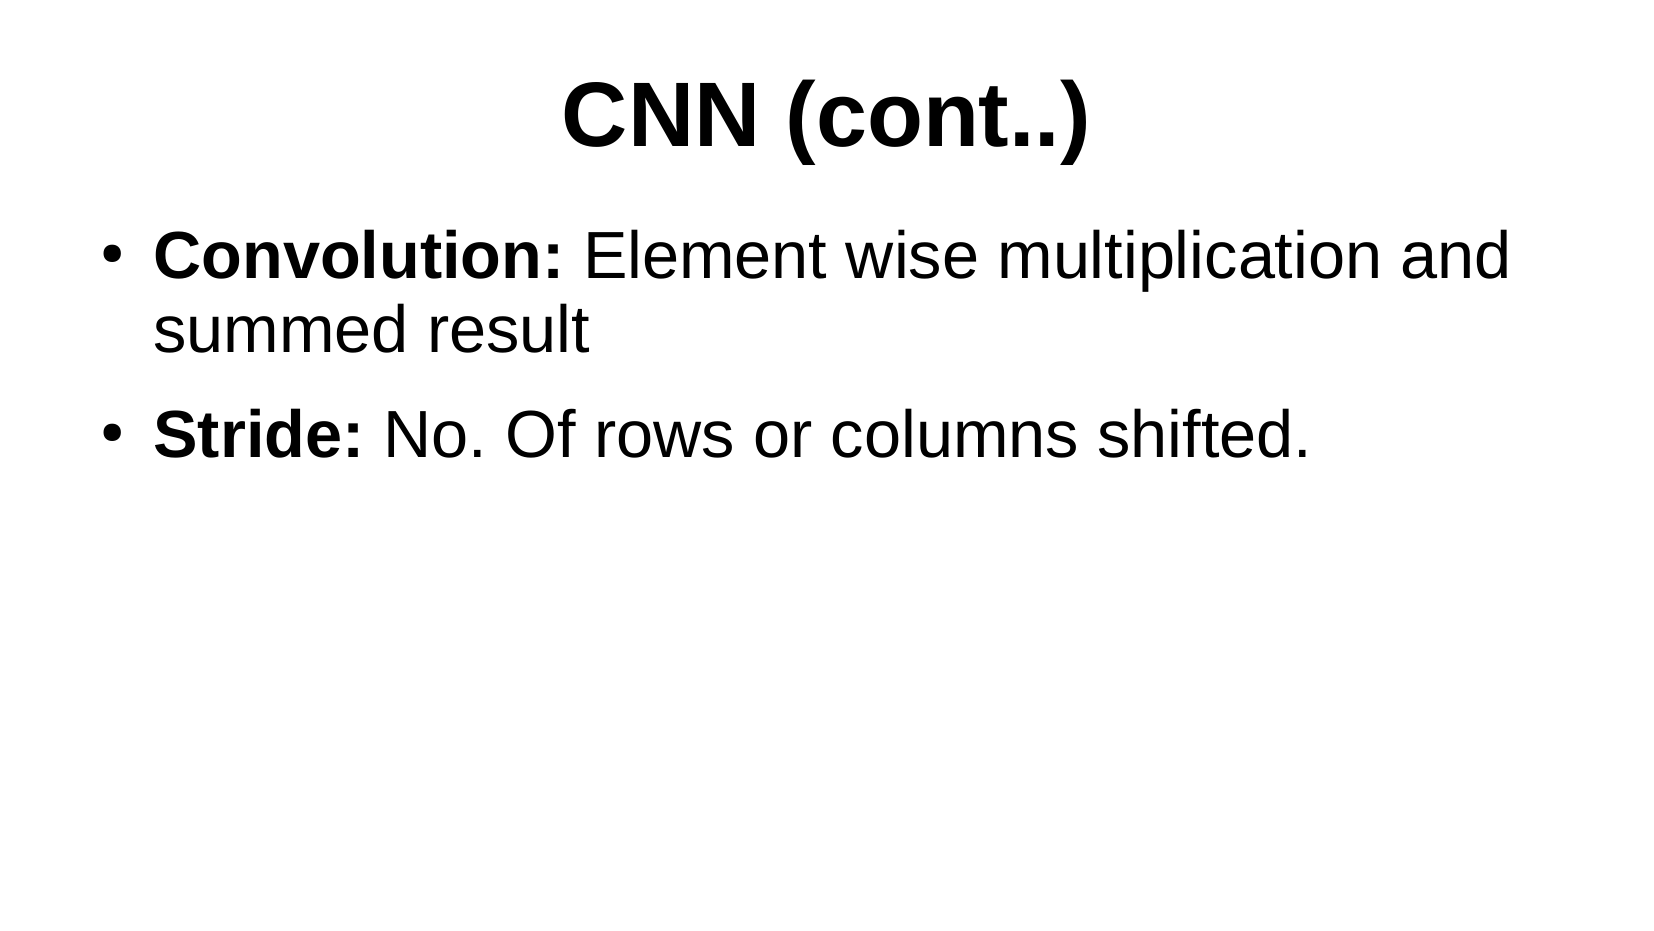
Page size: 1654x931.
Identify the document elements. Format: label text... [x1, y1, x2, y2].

list Convolution: Element wise multiplication and summed result Stride: No. Of rows or columns shifted. [82, 217, 1571, 758]
title CNN (cont..) [82, 37, 1571, 193]
